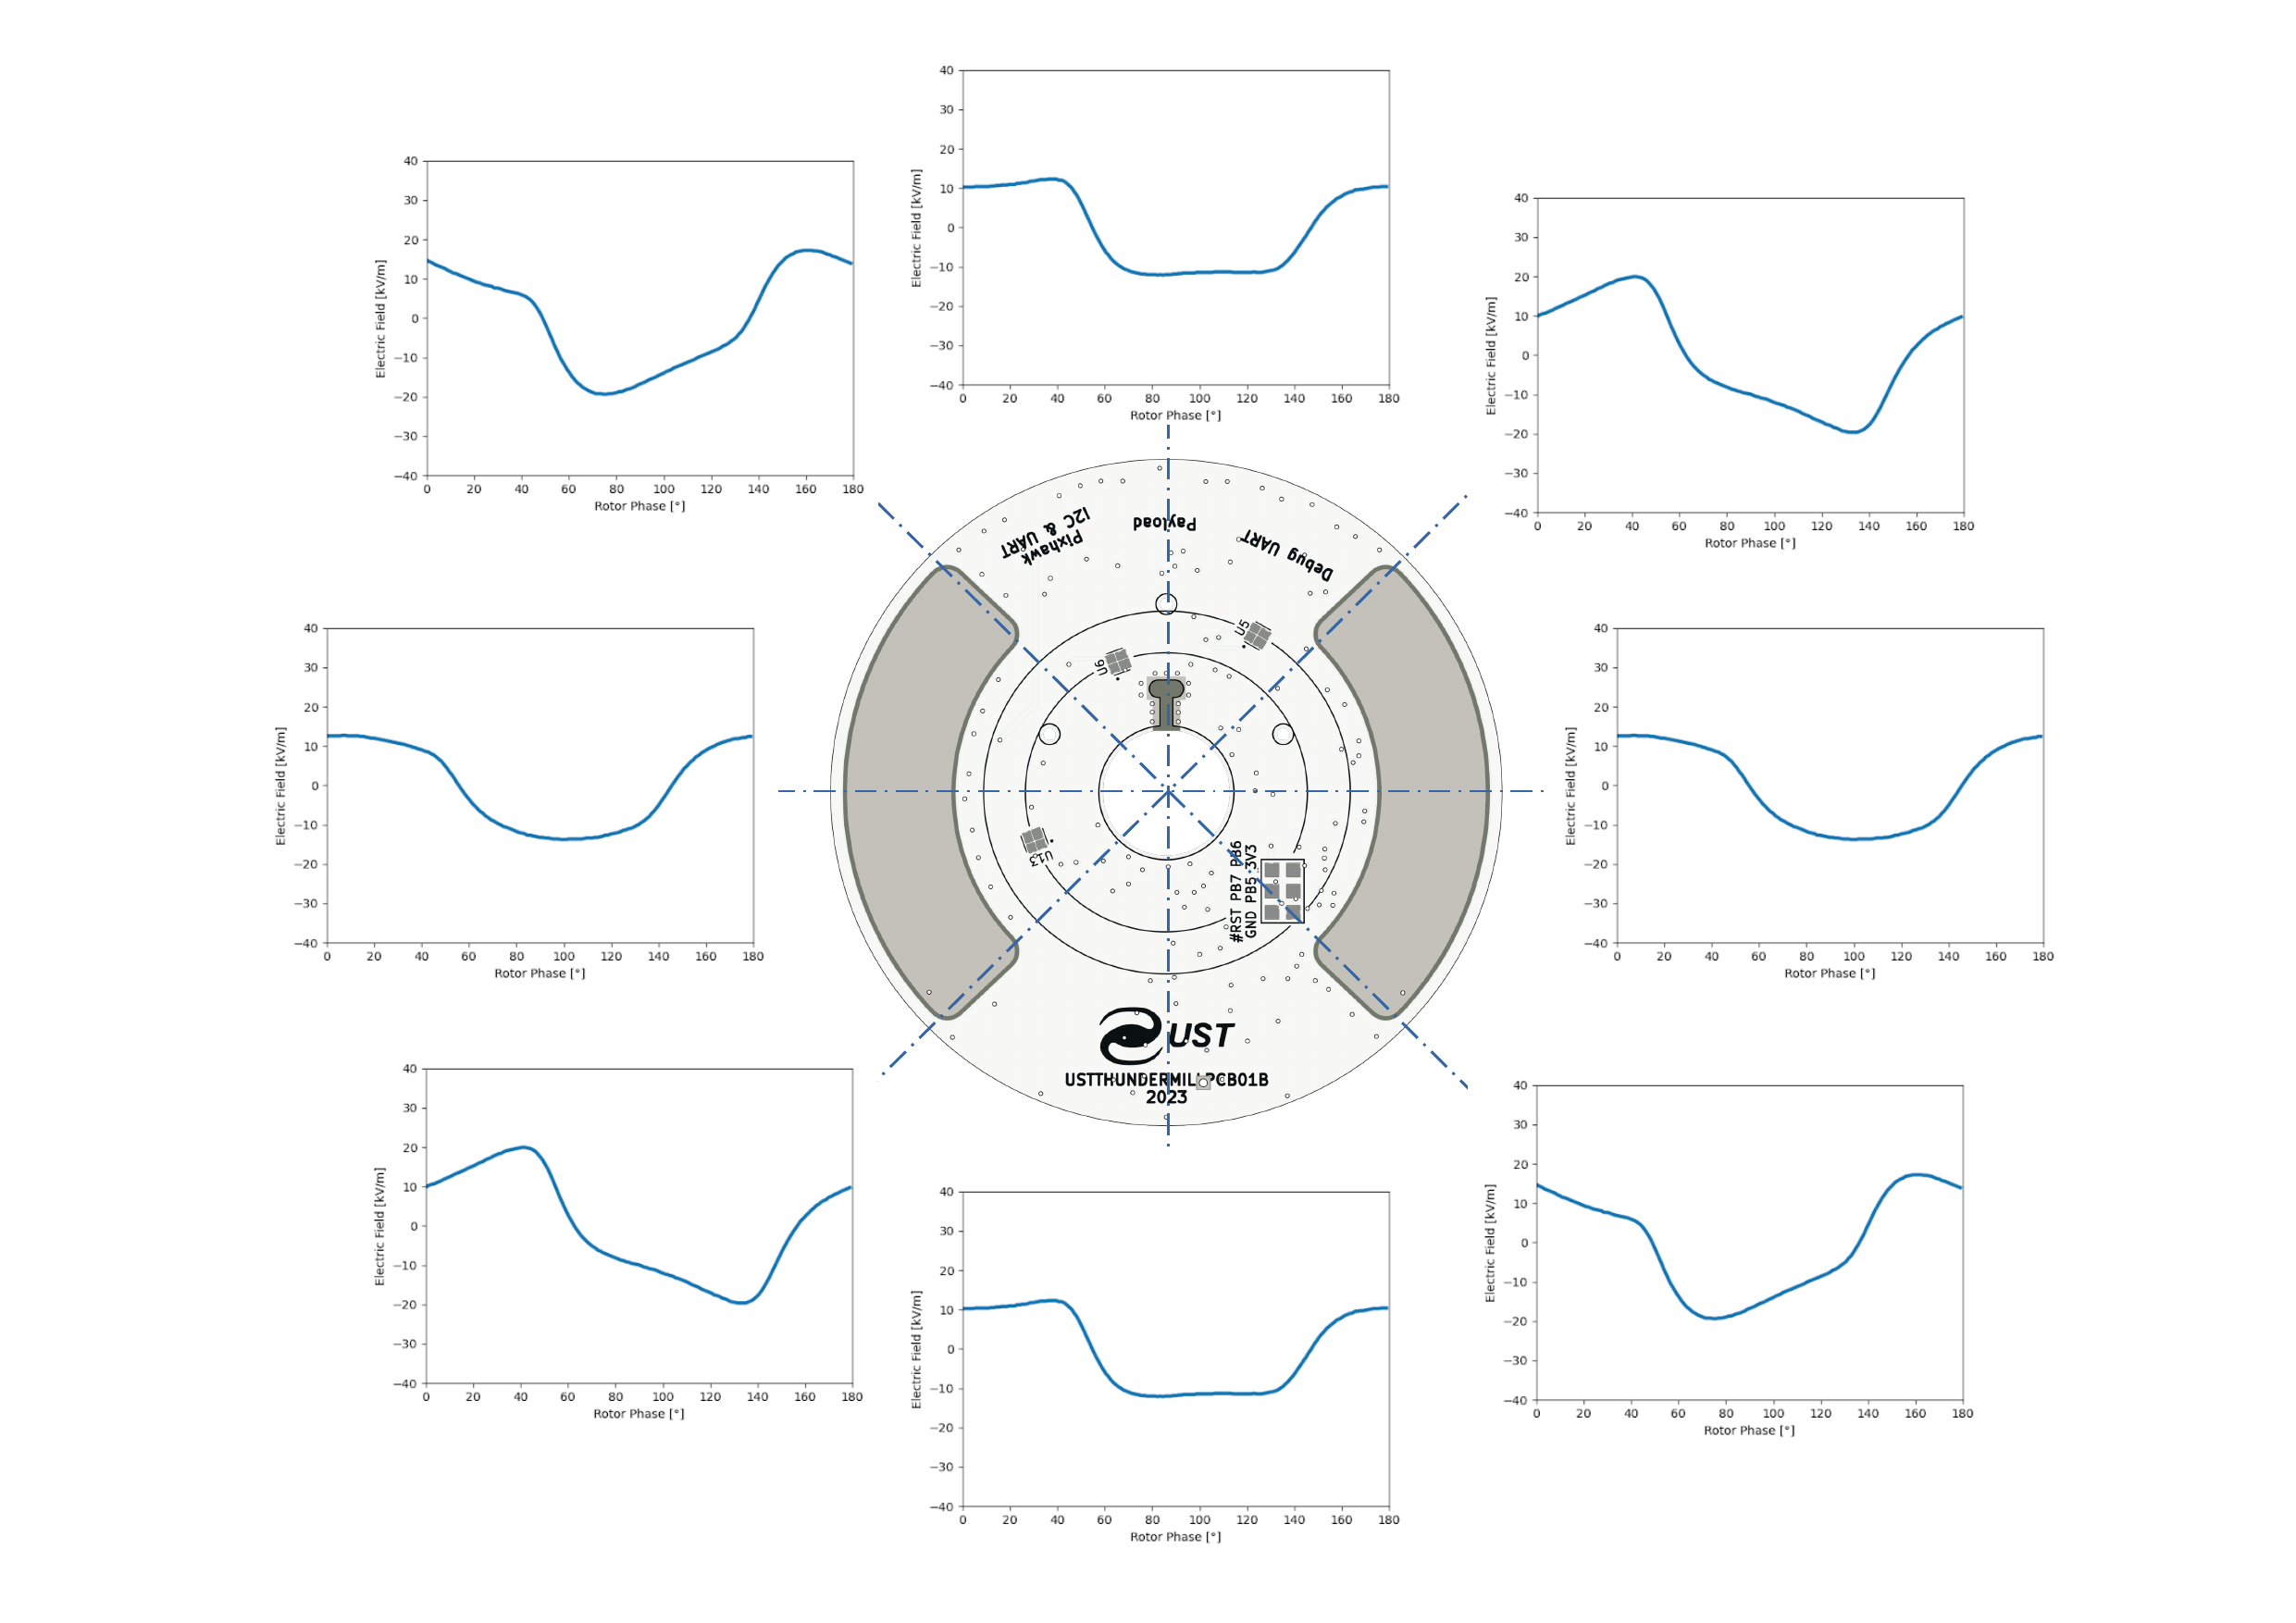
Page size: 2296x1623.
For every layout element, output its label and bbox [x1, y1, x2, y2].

picture [258, 585, 778, 983]
picture [1548, 585, 2068, 983]
picture [357, 27, 1989, 1546]
